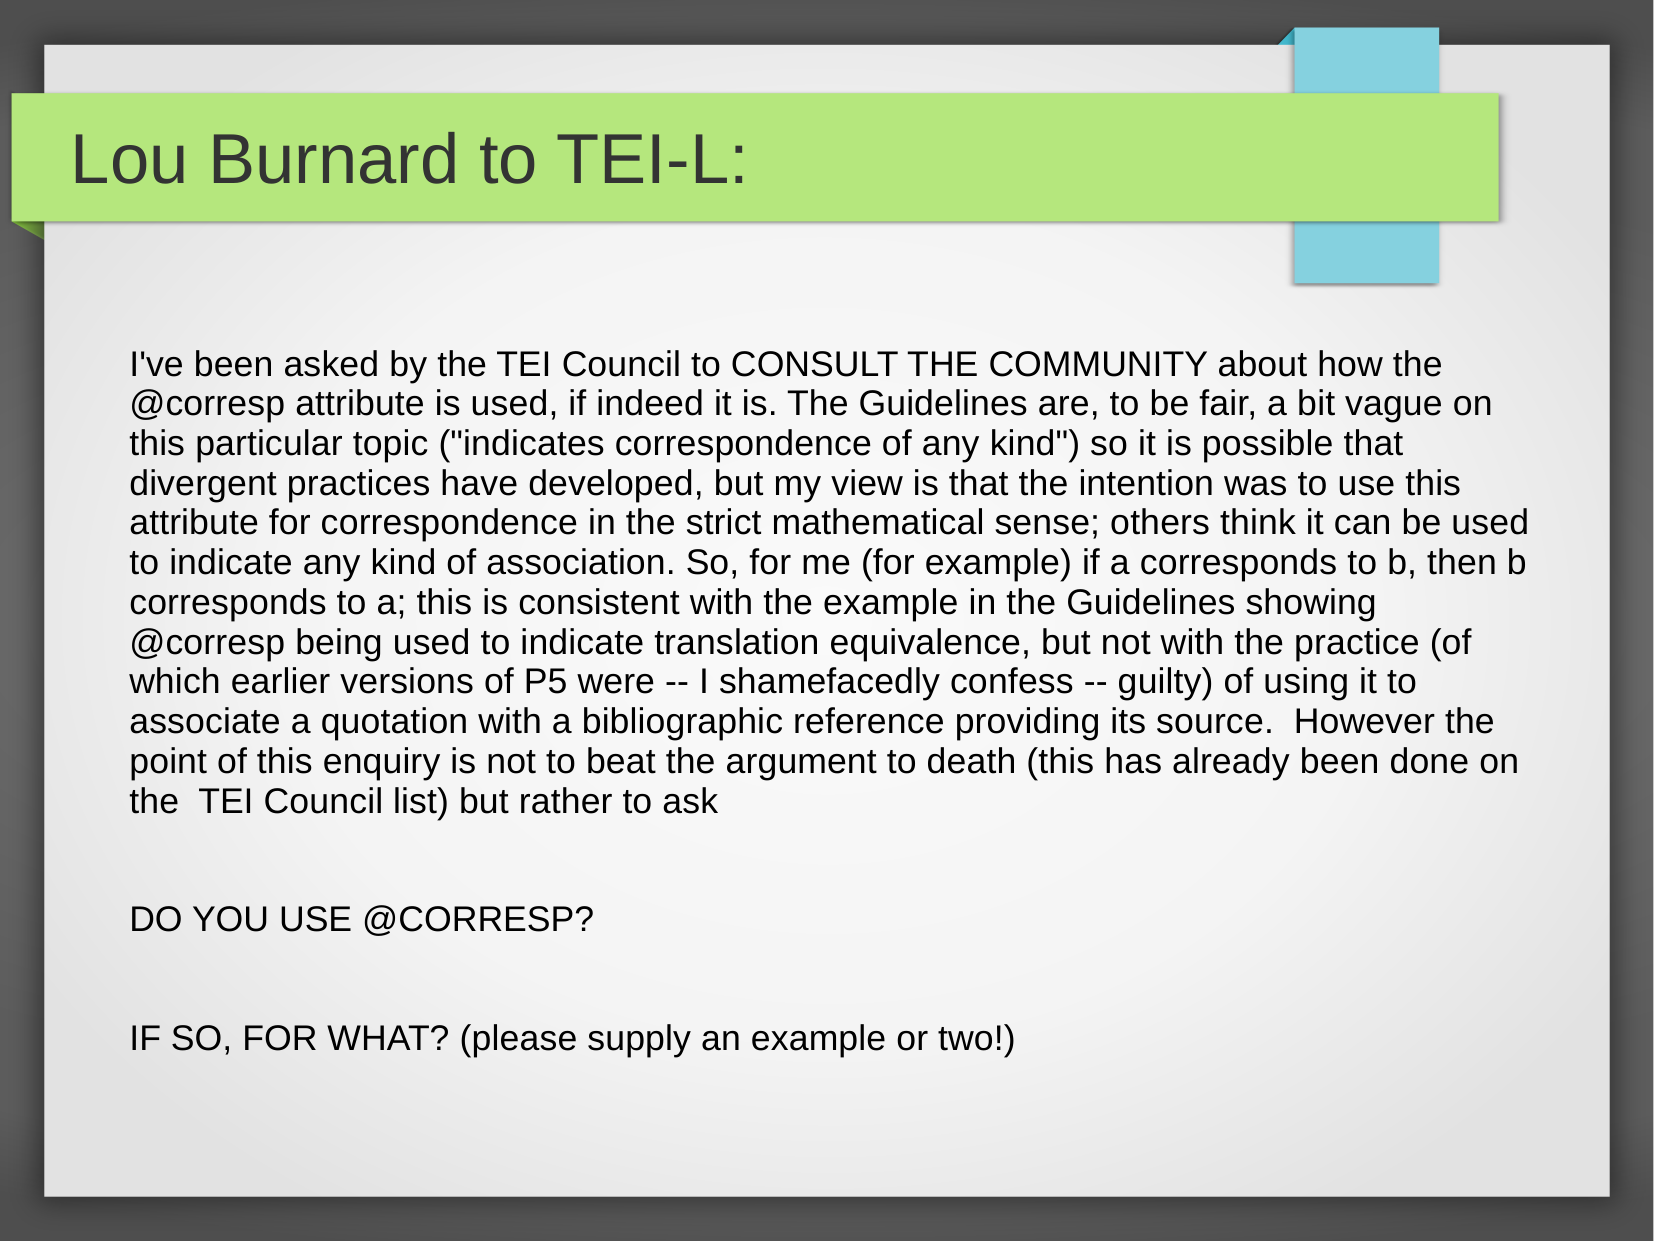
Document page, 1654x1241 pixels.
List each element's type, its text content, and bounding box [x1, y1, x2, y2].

title Lou Burnard to TEI-L: [70, 106, 1229, 213]
picture [0, 0, 1654, 1241]
list I've been asked by the TEI Council to CONSULT THE COMMUNITY about how the @corresp attribute is used, if indeed it is. The Guidelines are, to be fair, a bit vague on this particular topic ("indicates correspondence of any kind") so it is possible that divergent practices have developed, but my view is that the intention was to use this attribute for correspondence in the strict mathematical sense; others think it can be used to indicate any kind of association. So, for me (for example) if a corresponds to b, then b corresponds to a; this is consistent with the example in the Guidelines showing @corresp being used to indicate translation equivalence, but not with the practice (of which earlier versions of P5 were -- I shamefacedly confess -- guilty) of using it to associate a quotation with a bibliographic reference providing its source. However the point of this enquiry is not to beat the argument to death (this has already been done on the TEI Council list) but rather to ask DO YOU USE @CORRESP? IF SO, FOR WHAT? (please supply an example or two!) [82, 343, 1538, 1063]
